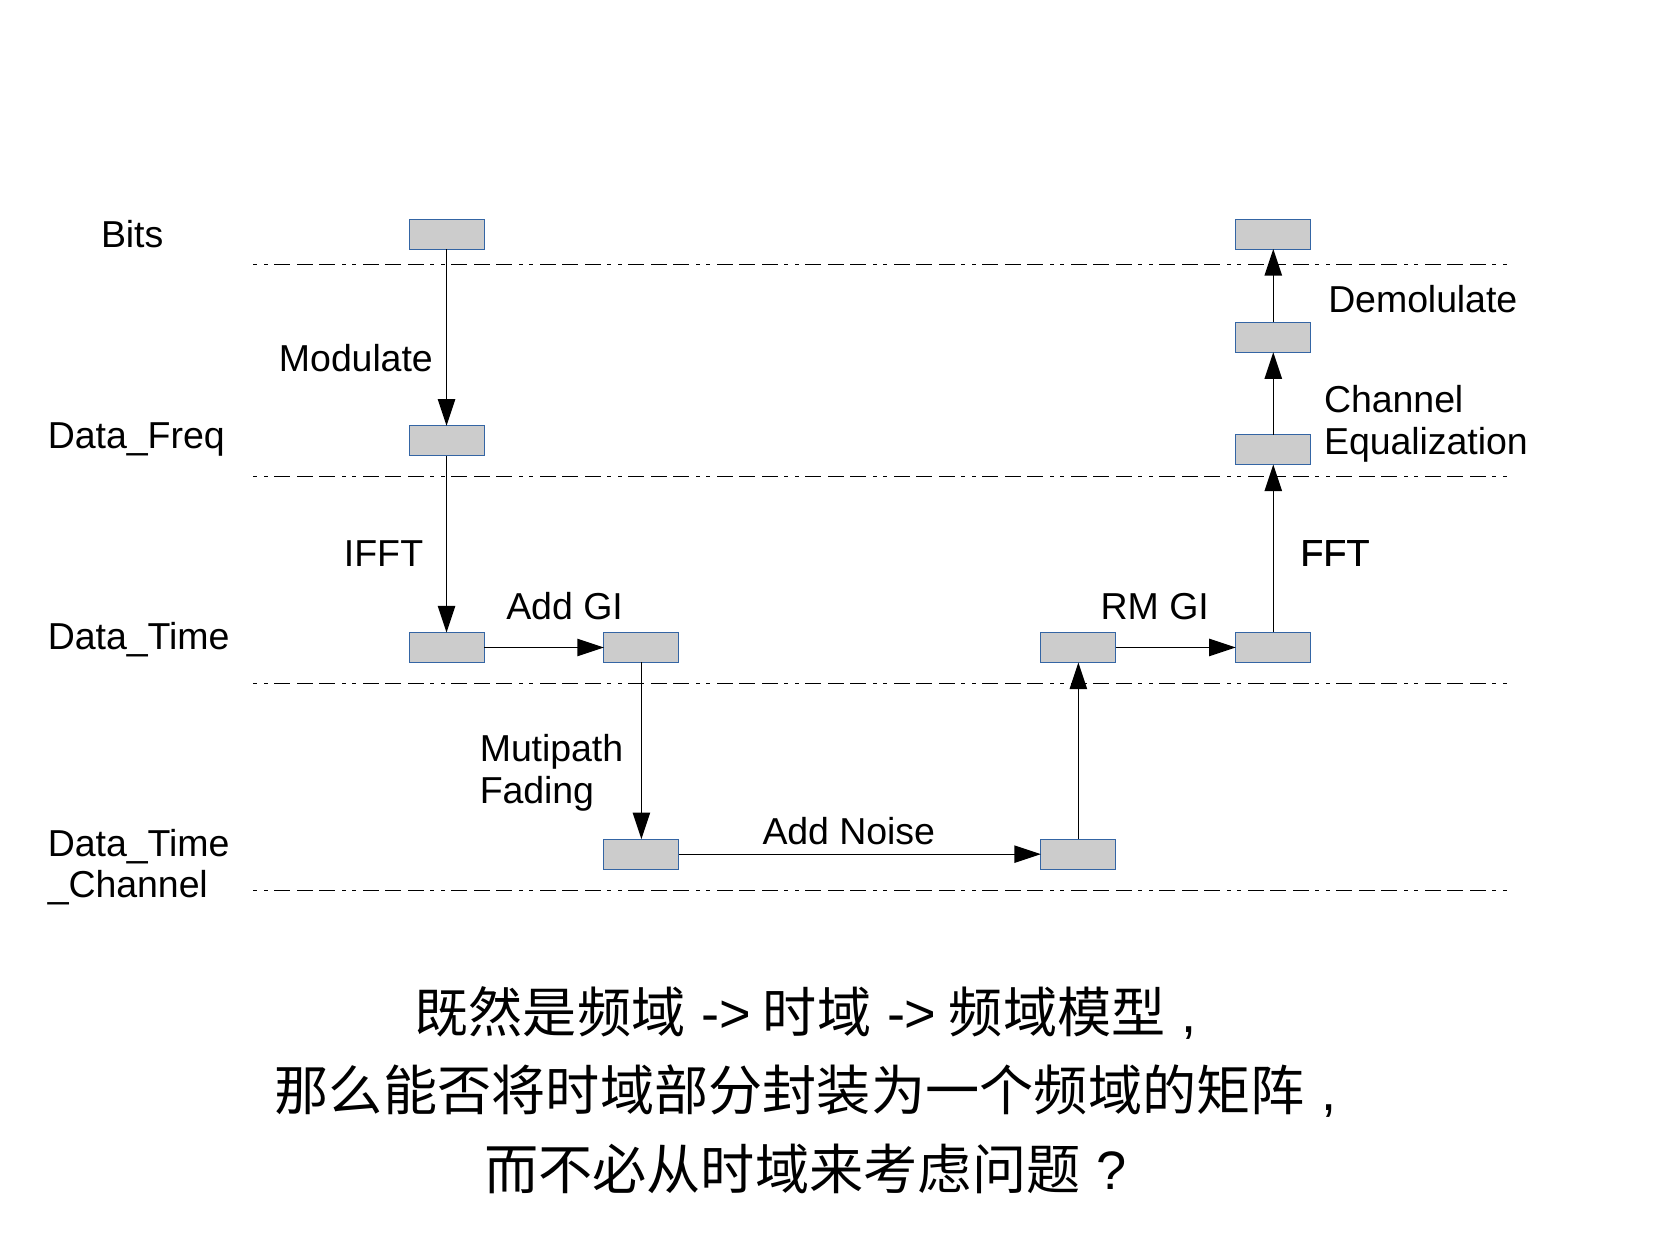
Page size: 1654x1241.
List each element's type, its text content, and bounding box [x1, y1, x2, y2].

text_box Channel Equalization [1309, 371, 1566, 521]
text_box [603, 839, 679, 870]
text_box [1040, 839, 1116, 870]
text_box Add GI [491, 578, 646, 677]
text_box FFT [1285, 524, 1406, 582]
text_box Modulate [264, 330, 476, 429]
text_box IFFT [329, 524, 450, 582]
text_box Data_Time_Channel [33, 814, 259, 914]
text_box RM GI [1085, 578, 1237, 635]
text_box Add Noise [747, 802, 975, 902]
text_box Demolulate [1313, 270, 1554, 356]
text_box 既然是频域->时域->频域模型, 那么能否将时域部分封装为一个频域的矩阵, 而不必从时域来考虑问题? [259, 961, 1385, 1241]
text_box [1235, 322, 1311, 353]
text_box [1235, 434, 1311, 465]
text_box [646, 632, 679, 663]
text_box Bits [86, 206, 207, 264]
text_box Data_Time [33, 607, 259, 669]
text_box Mutipath Fading [465, 719, 656, 861]
text_box [1235, 632, 1311, 663]
text_box [1235, 219, 1311, 250]
text_box [409, 219, 485, 250]
text_box [409, 425, 485, 456]
text_box [1040, 632, 1116, 663]
text_box [409, 632, 485, 663]
text_box Data_Freq [33, 407, 259, 468]
